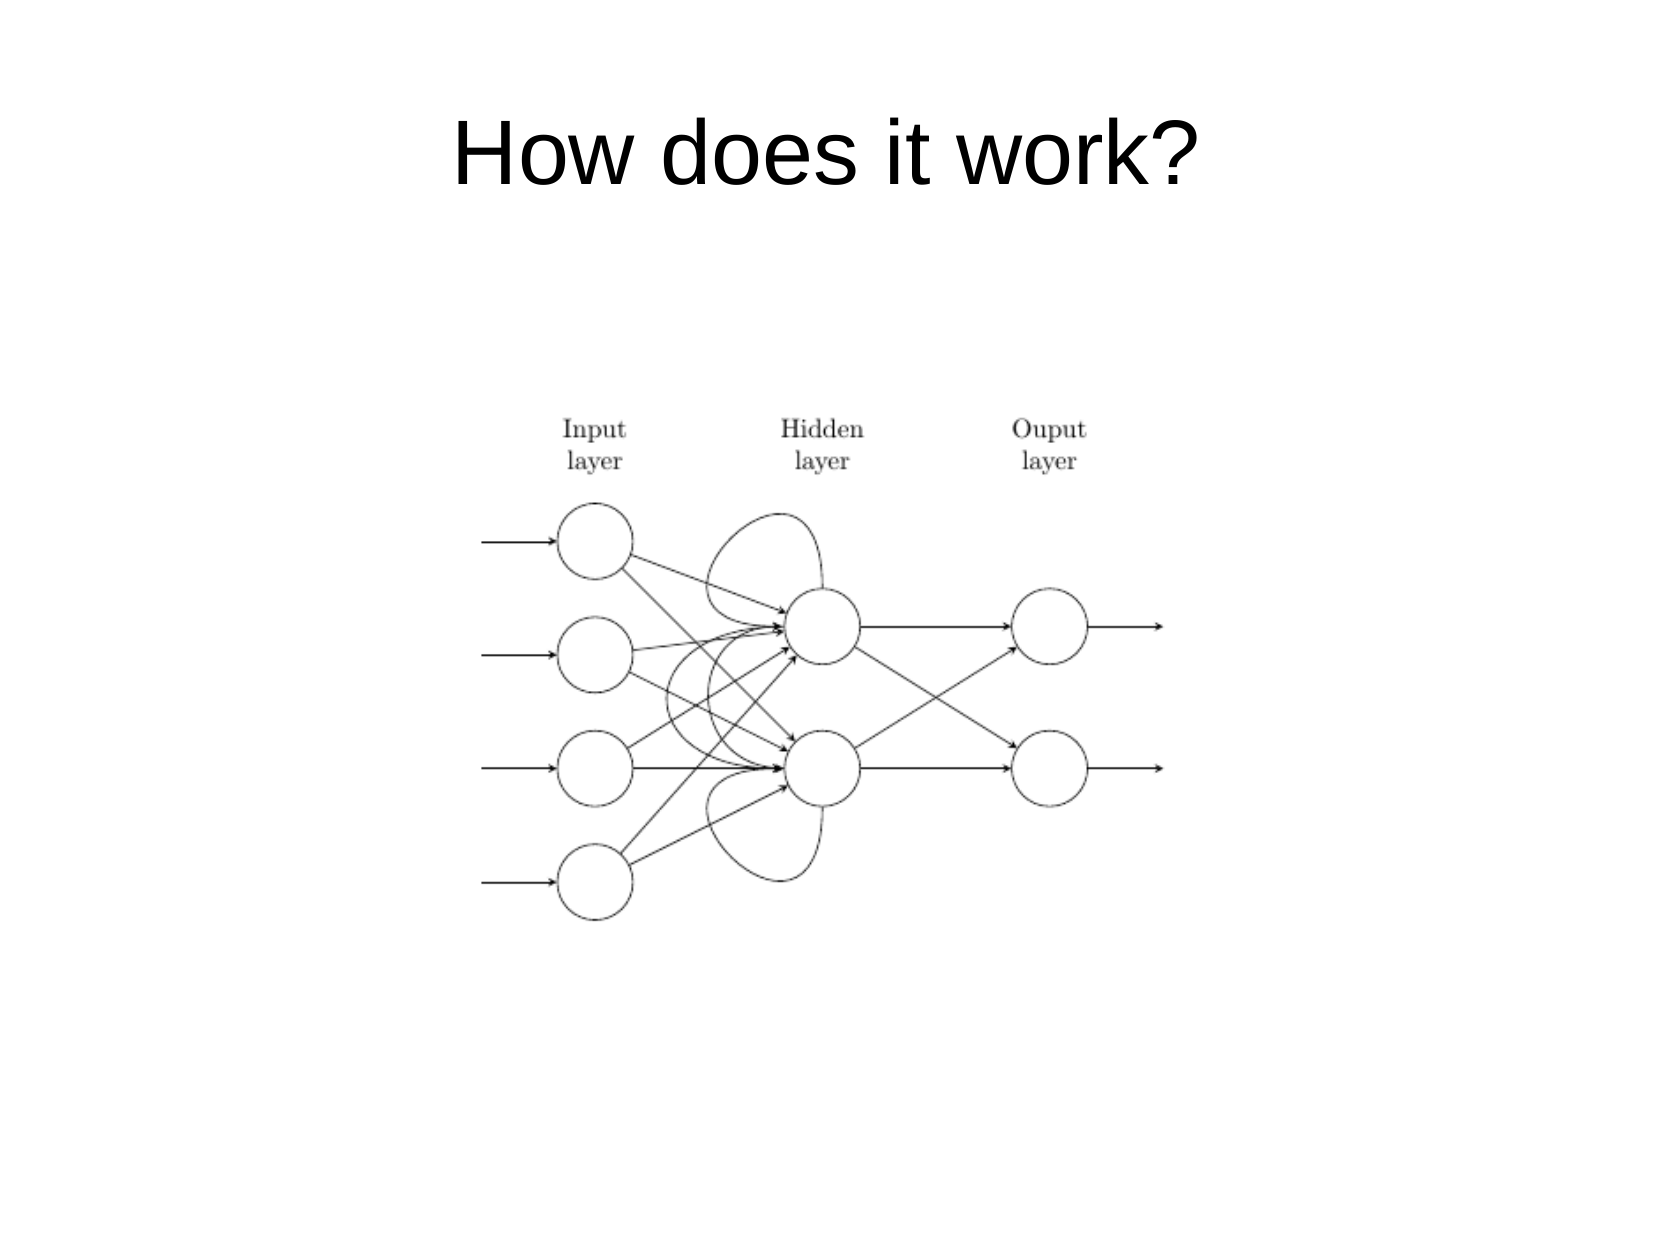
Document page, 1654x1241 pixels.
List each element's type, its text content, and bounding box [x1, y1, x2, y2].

picture [270, 383, 1387, 931]
title How does it work? [82, 49, 1571, 257]
